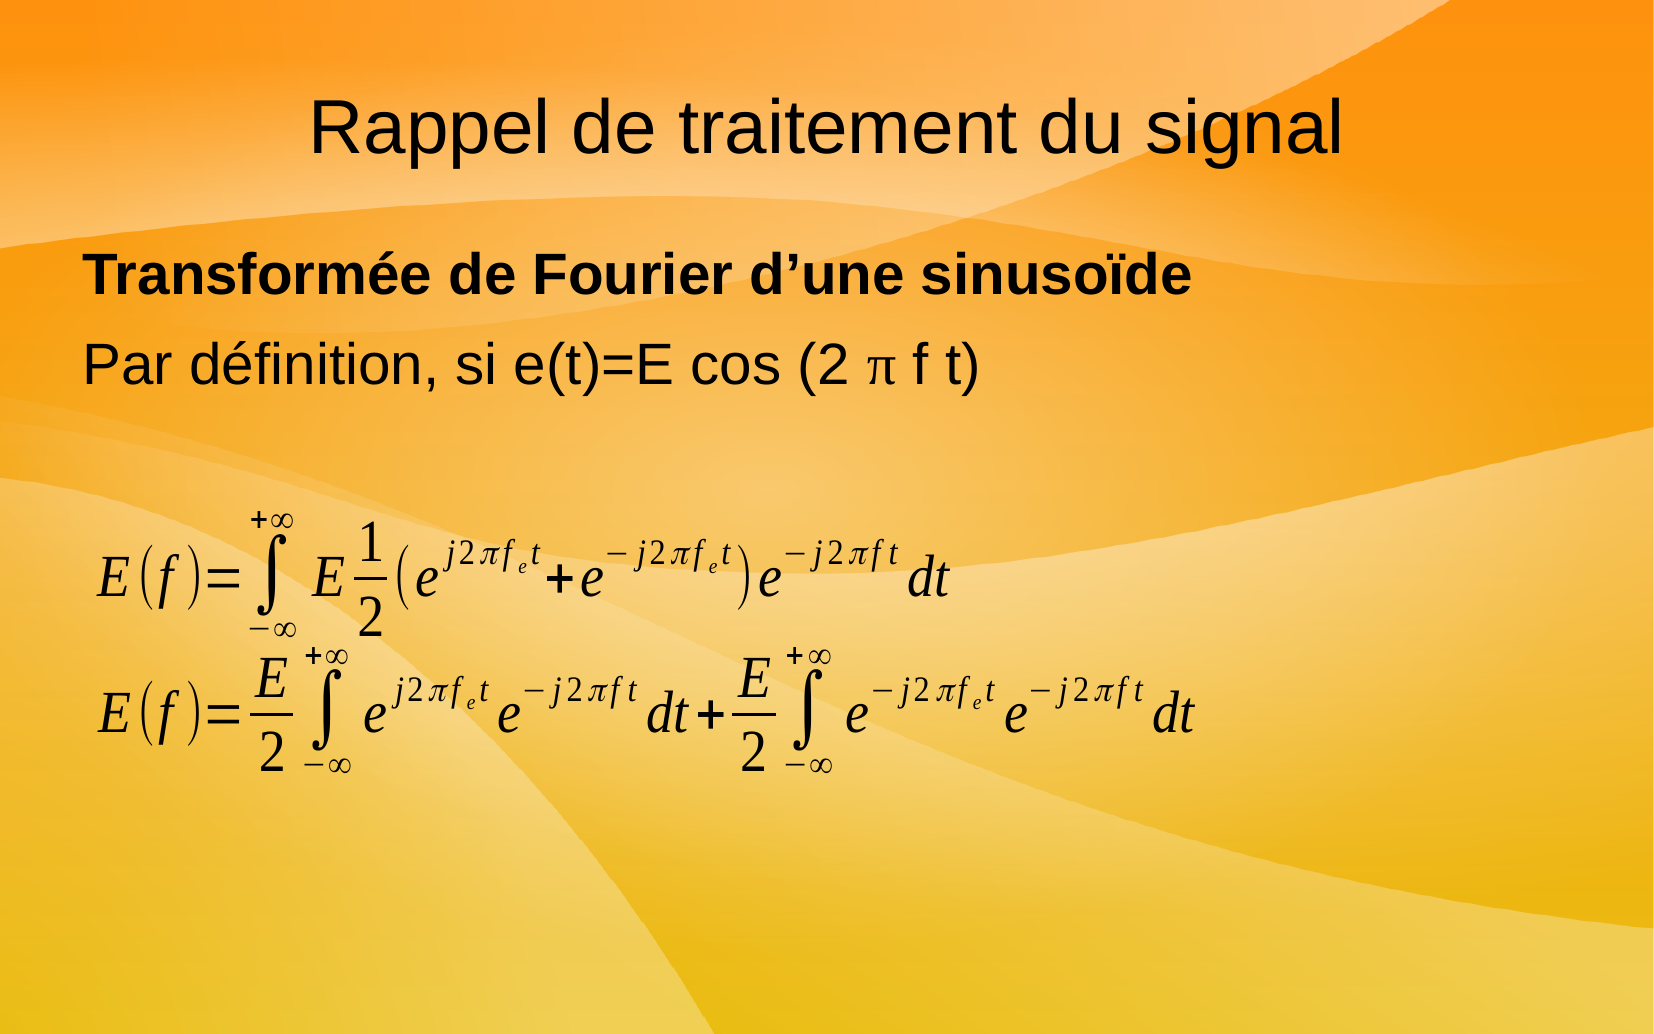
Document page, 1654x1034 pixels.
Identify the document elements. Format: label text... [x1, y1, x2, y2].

list Transformée de Fourier d’une sinusoïde Par définition, si e(t)=E cos (2 π f t) [82, 241, 1571, 940]
title Rappel de traitement du signal [82, 41, 1571, 214]
picture [0, 0, 1654, 1034]
chart [88, 507, 1205, 786]
